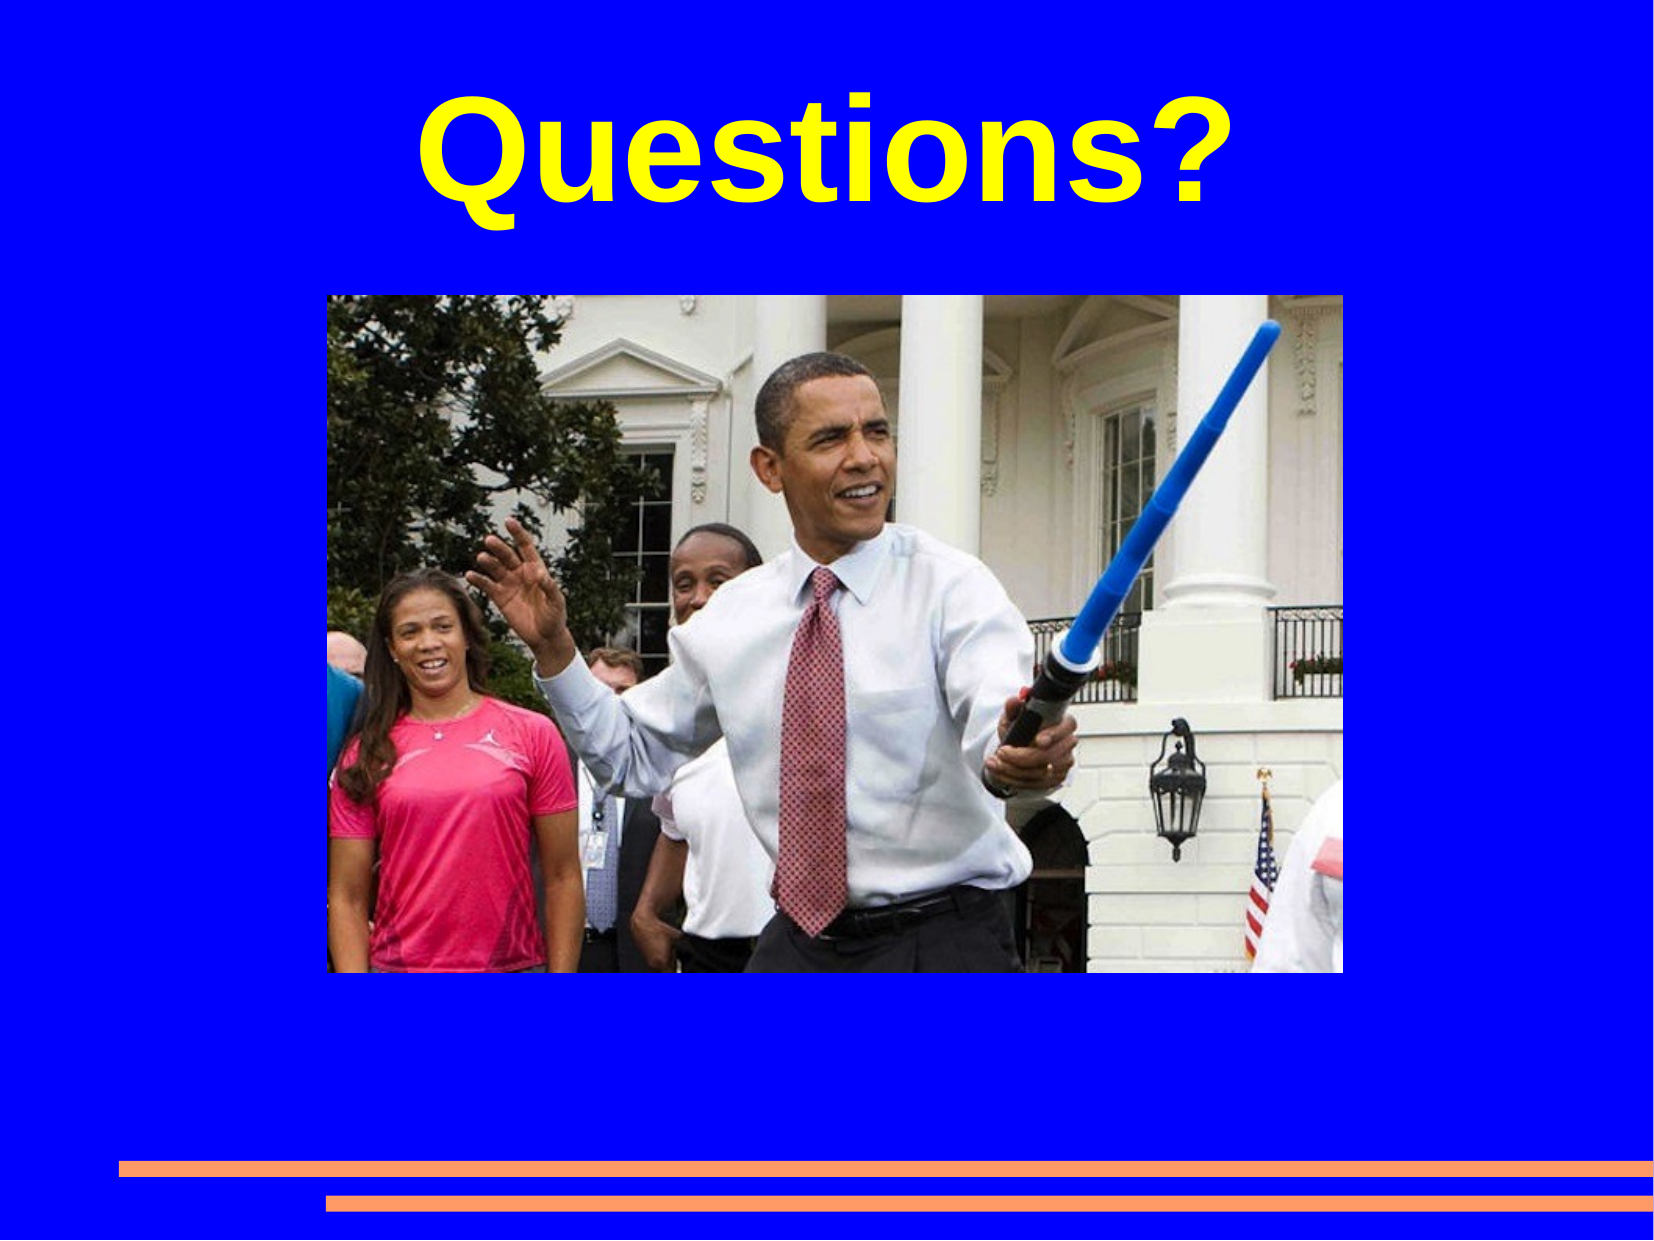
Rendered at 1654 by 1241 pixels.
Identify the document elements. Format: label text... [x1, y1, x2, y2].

title Questions? [121, 46, 1534, 254]
picture [327, 295, 1343, 973]
picture [327, 685, 332, 693]
